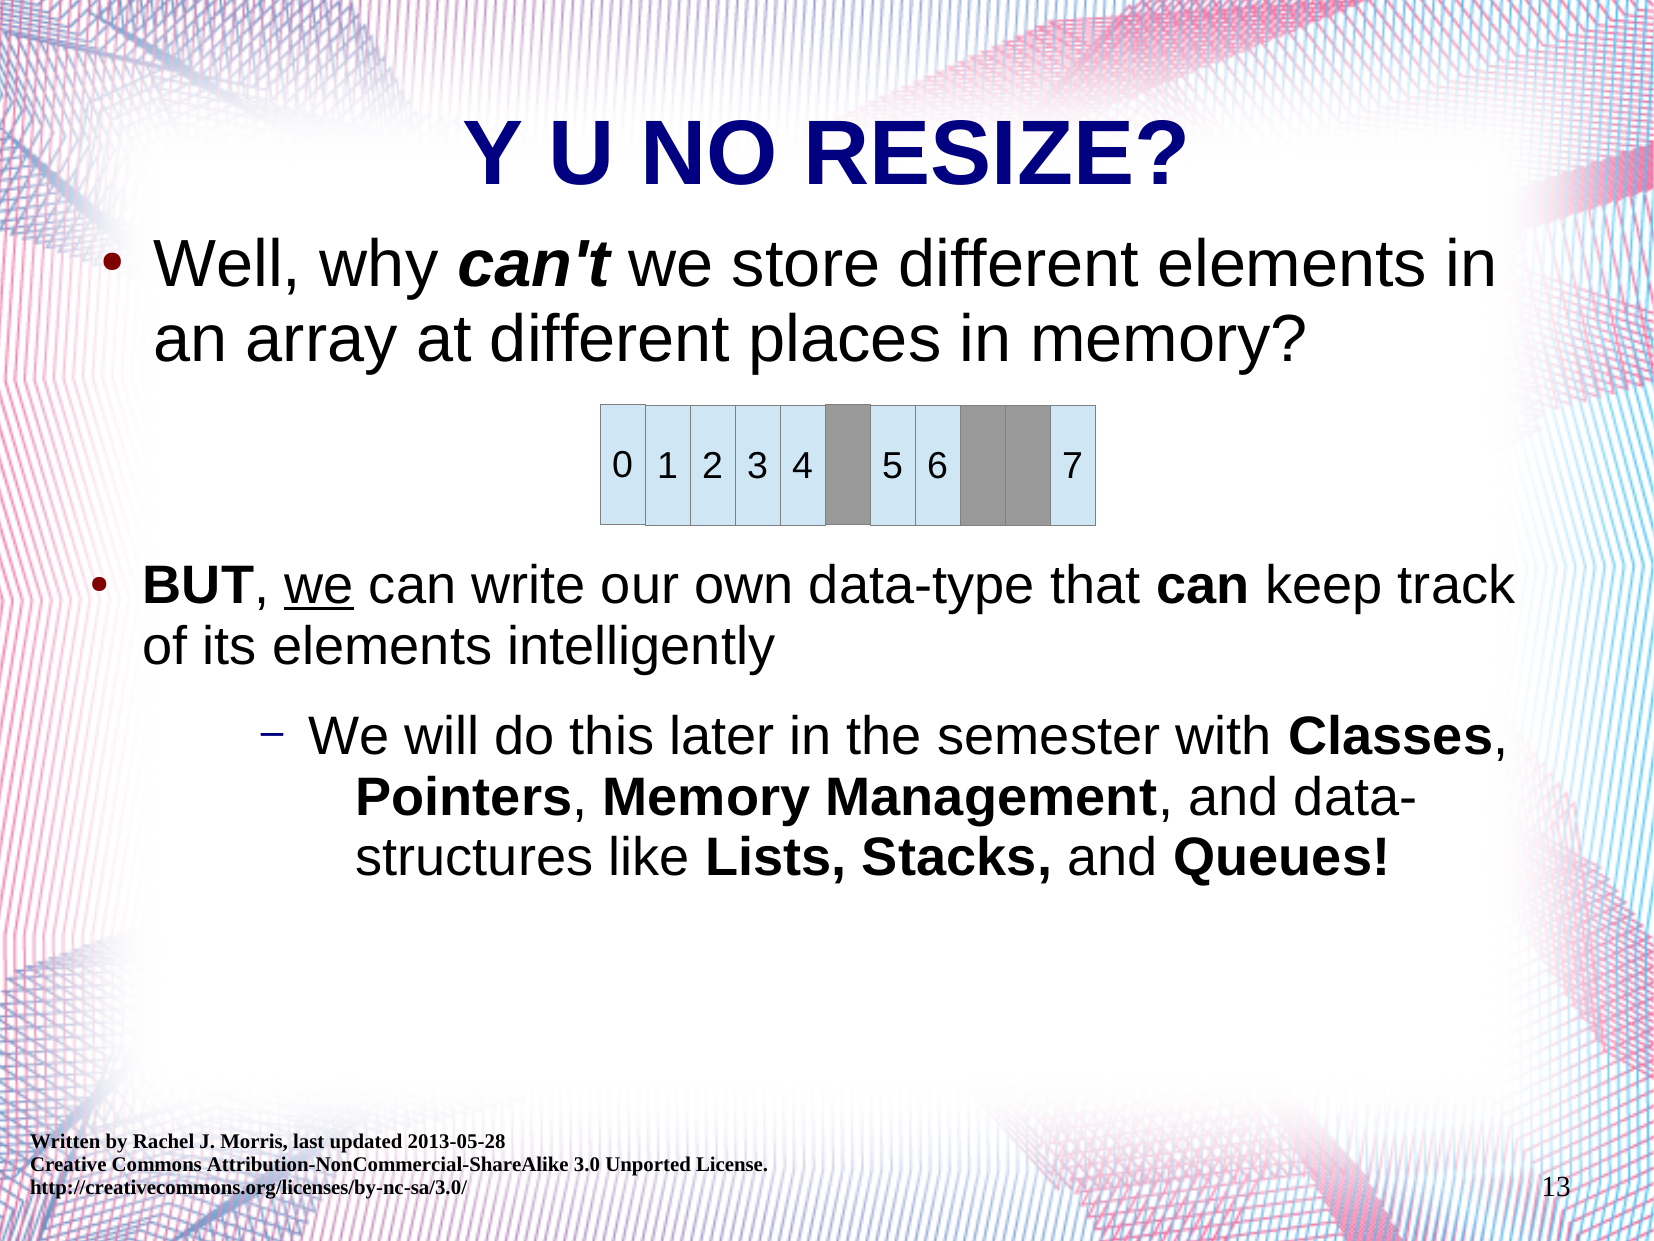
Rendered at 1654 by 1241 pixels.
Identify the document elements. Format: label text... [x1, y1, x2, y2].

text_box 6 [915, 405, 960, 526]
text_box 1 [645, 405, 690, 526]
text_box 2 [690, 405, 735, 526]
title Y U NO RESIZE? [82, 49, 1571, 225]
text_box 7 [1050, 405, 1096, 526]
list Well, why can't we store different elements in an array at different places in memory? [82, 225, 1571, 376]
text_box 5 [870, 405, 915, 526]
text_box 3 [735, 405, 780, 526]
list BUT, we can write our own data-type that can keep track of its elements intelligently We will do this later in the semester with Classes, Pointers, Memory Management, and data-structures like Lists, Stacks, and Queues! [71, 555, 1561, 888]
text_box 4 [780, 405, 826, 526]
text_box [825, 404, 871, 525]
text_box 0 [600, 404, 646, 525]
text_box [960, 405, 1050, 526]
picture [0, 0, 1654, 1241]
